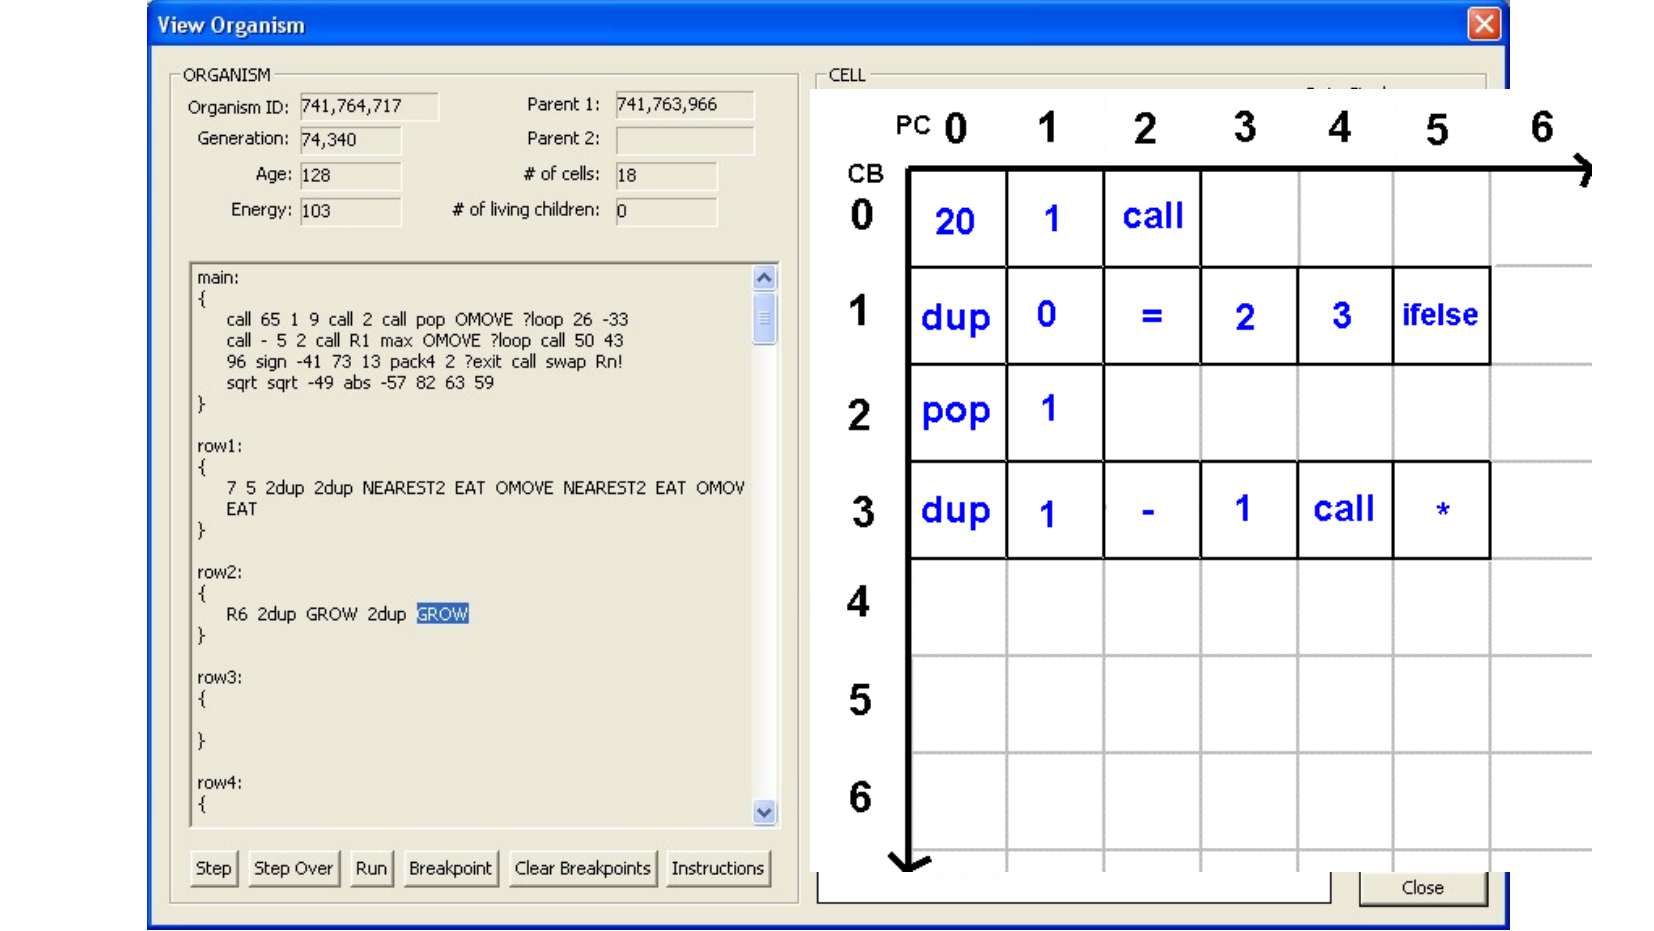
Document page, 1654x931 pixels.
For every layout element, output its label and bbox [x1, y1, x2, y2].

picture [147, 0, 1592, 930]
